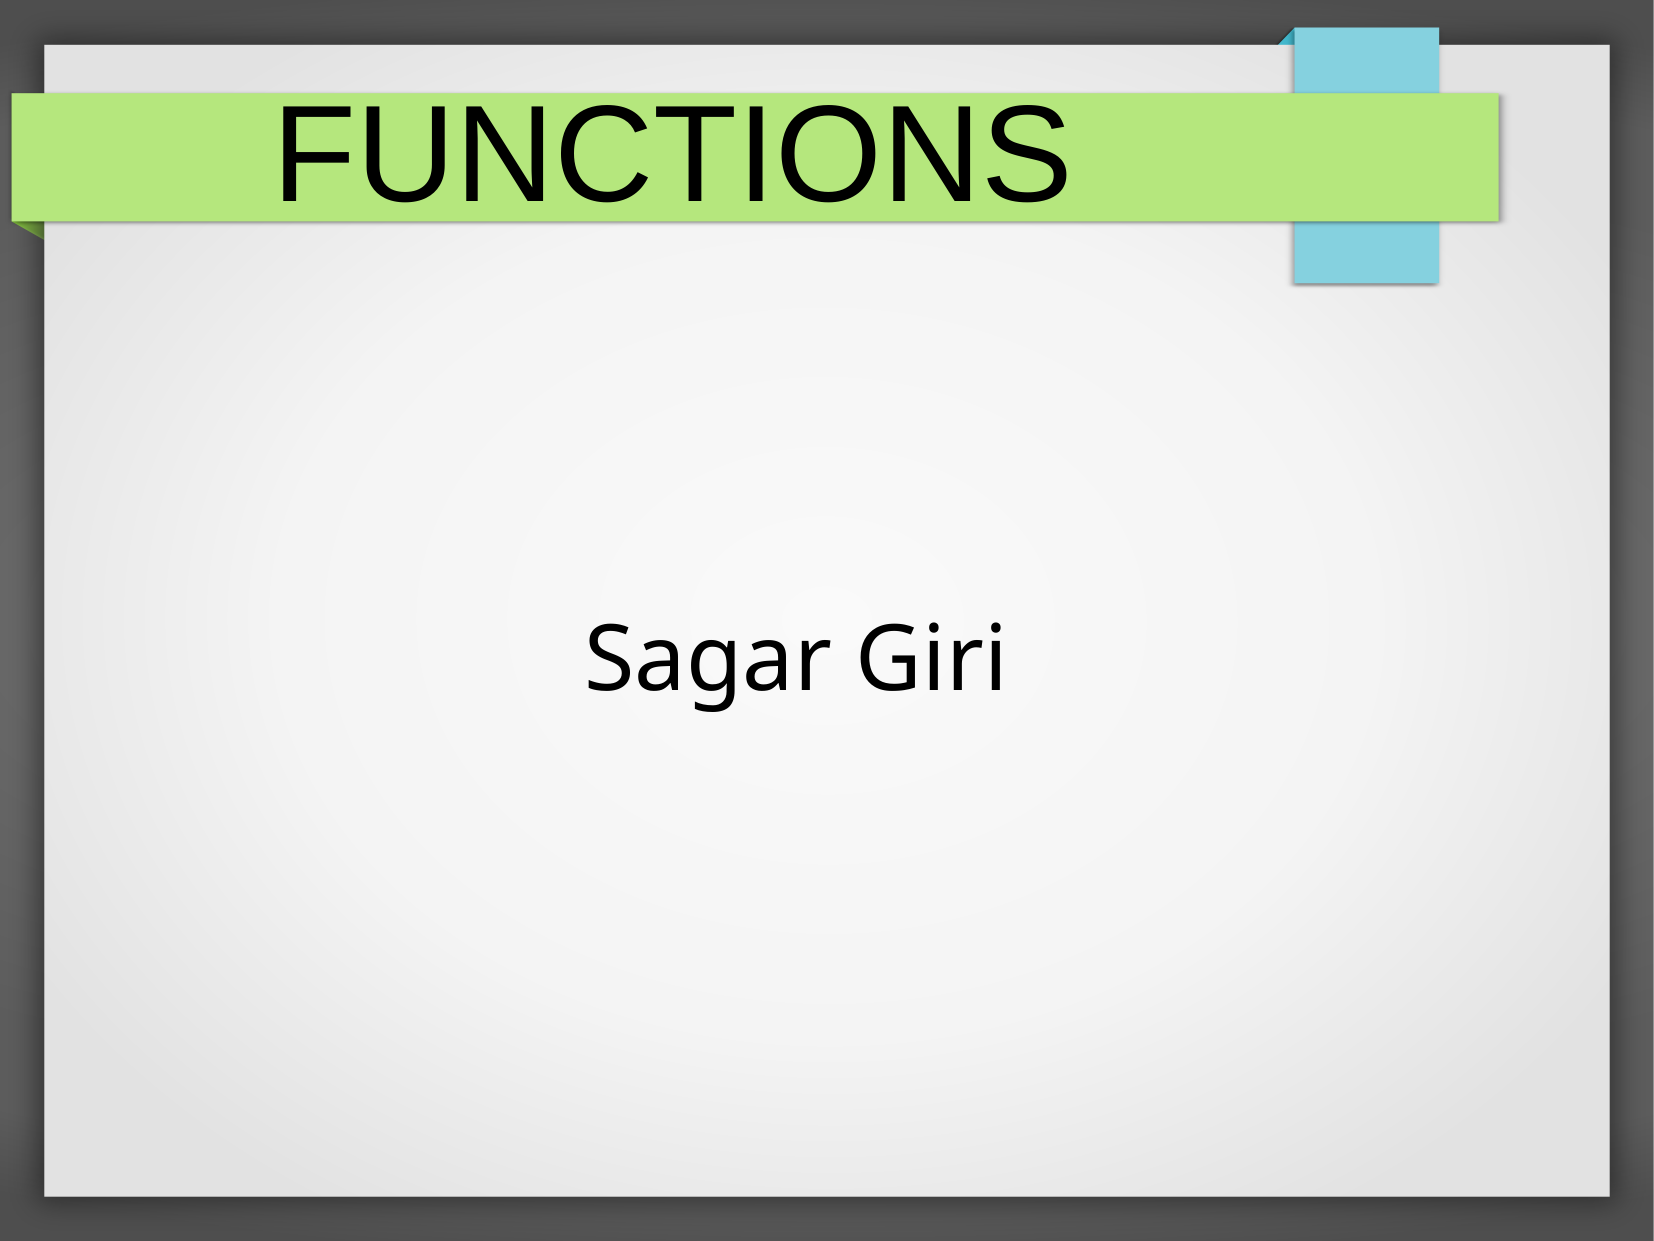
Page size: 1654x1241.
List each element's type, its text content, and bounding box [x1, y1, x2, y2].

picture [0, 0, 1654, 1241]
text_box Sagar Giri [570, 585, 1030, 713]
title FUNCTIONS [82, 76, 1264, 231]
